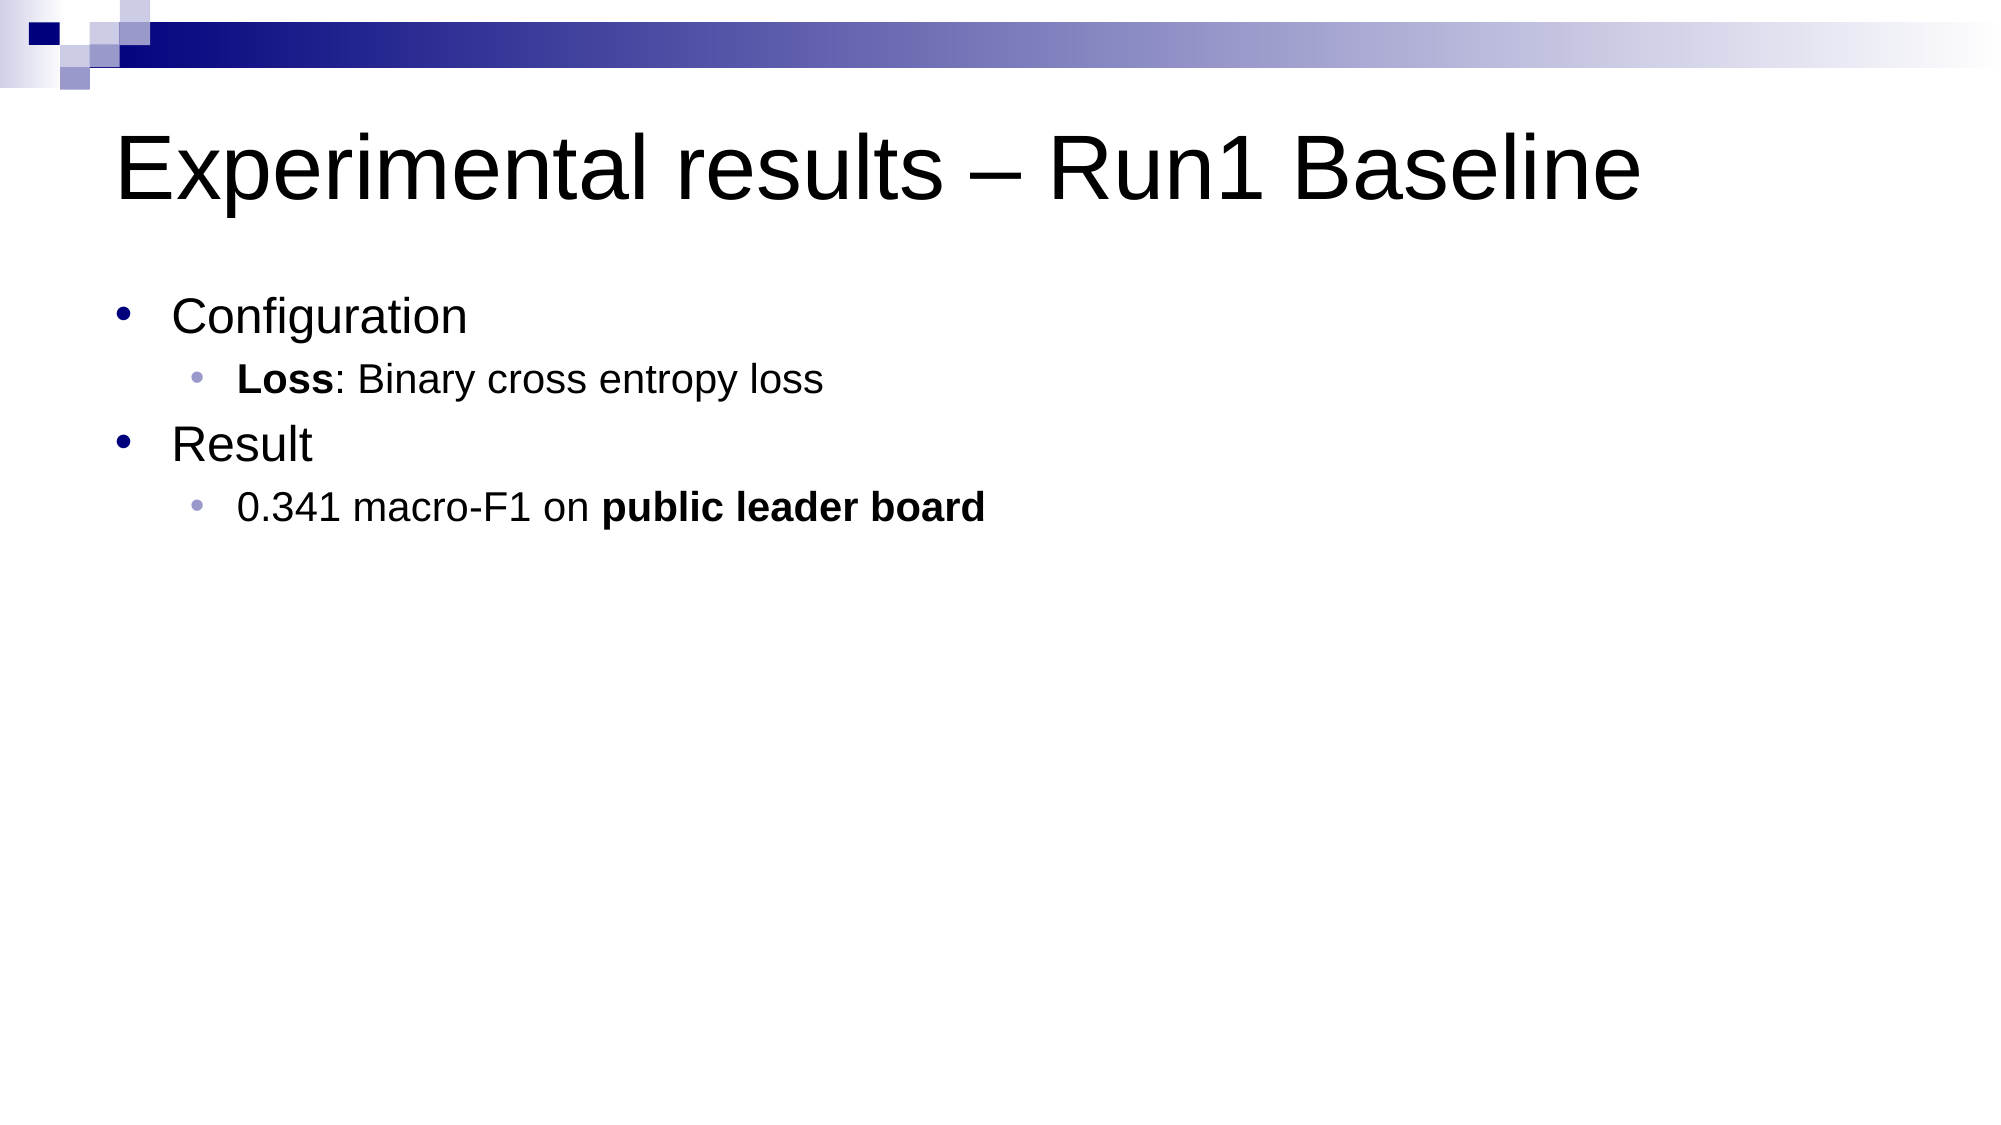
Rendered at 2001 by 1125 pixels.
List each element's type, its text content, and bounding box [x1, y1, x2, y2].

list Configuration Loss: Binary cross entropy loss Result 0.341 macro-F1 on public leader board [99, 275, 1900, 1067]
title Experimental results – Run1 Baseline [99, 93, 1900, 232]
